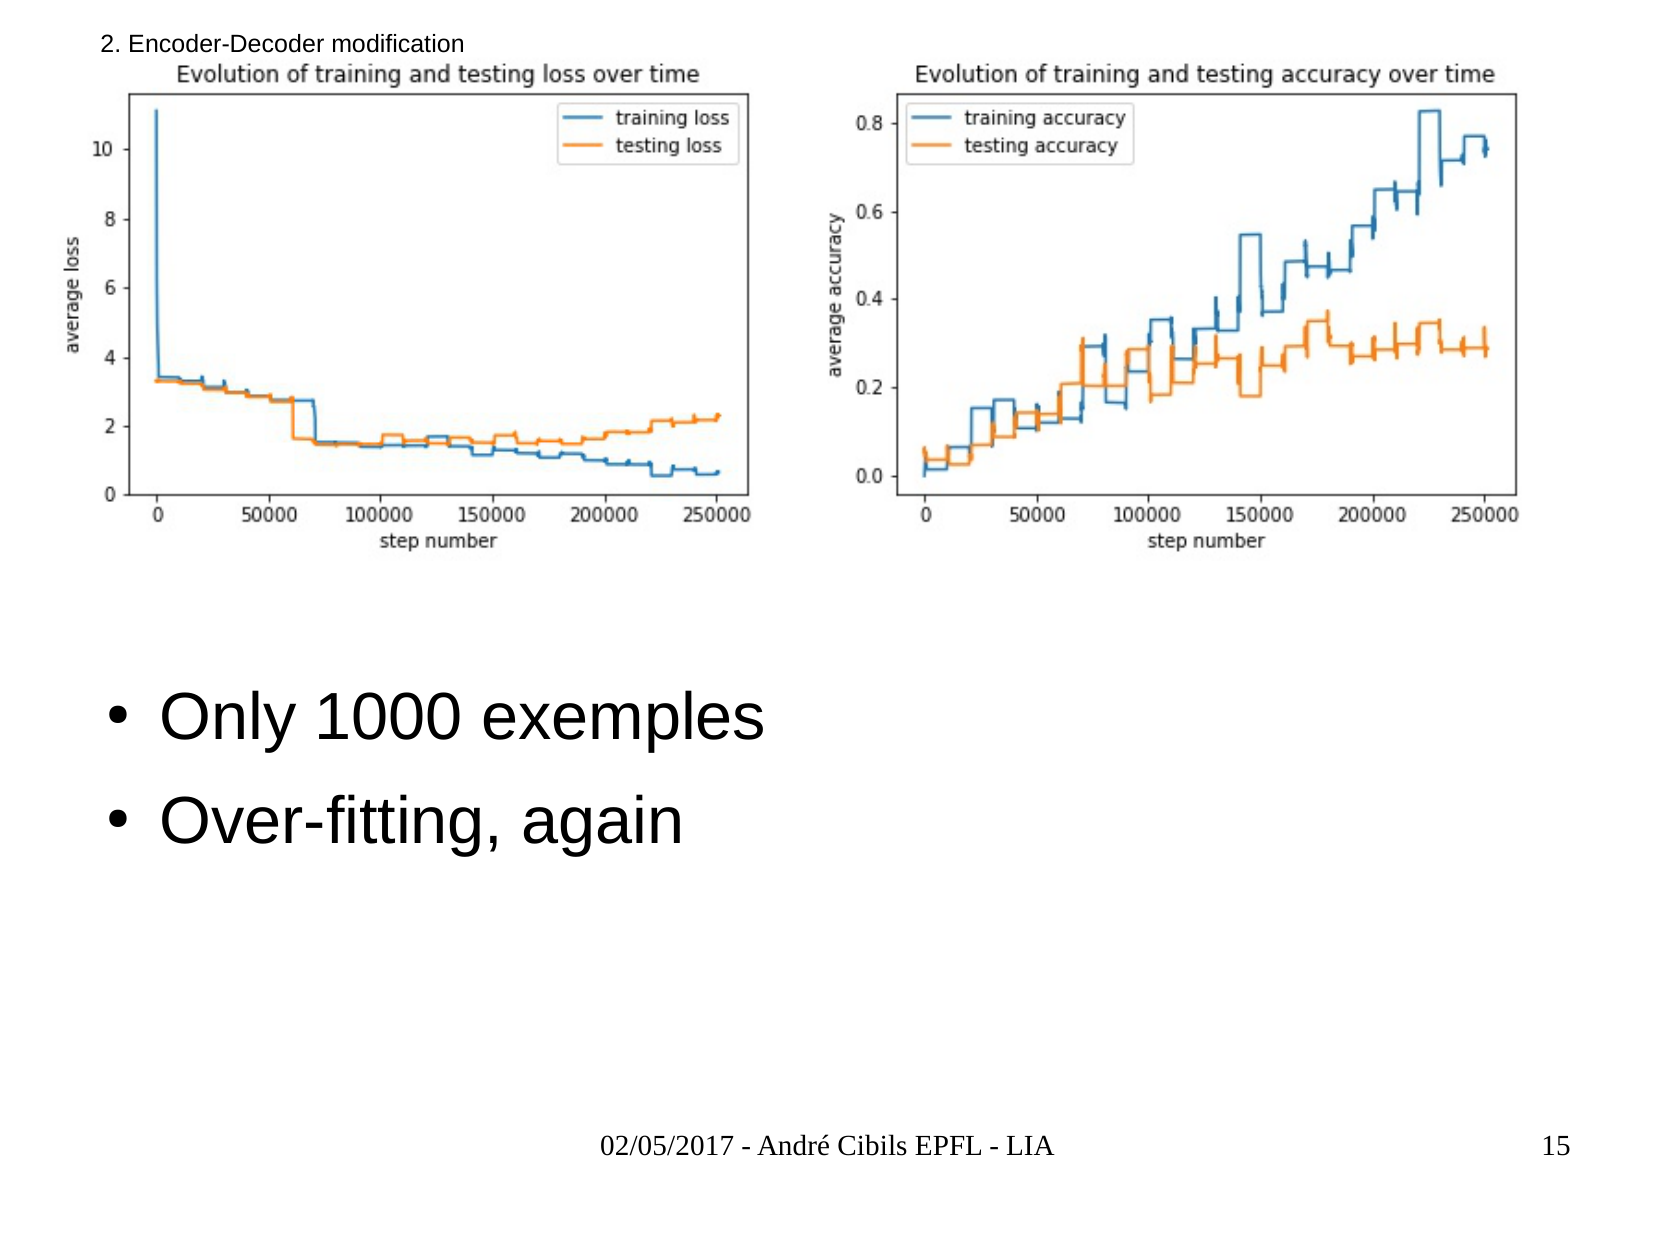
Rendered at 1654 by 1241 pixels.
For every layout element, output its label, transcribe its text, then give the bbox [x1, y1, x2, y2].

list 2. Encoder-Decoder modification [29, 29, 945, 58]
picture [29, 29, 1595, 562]
list Only 1000 exemples Over-fitting, again [88, 679, 815, 1168]
